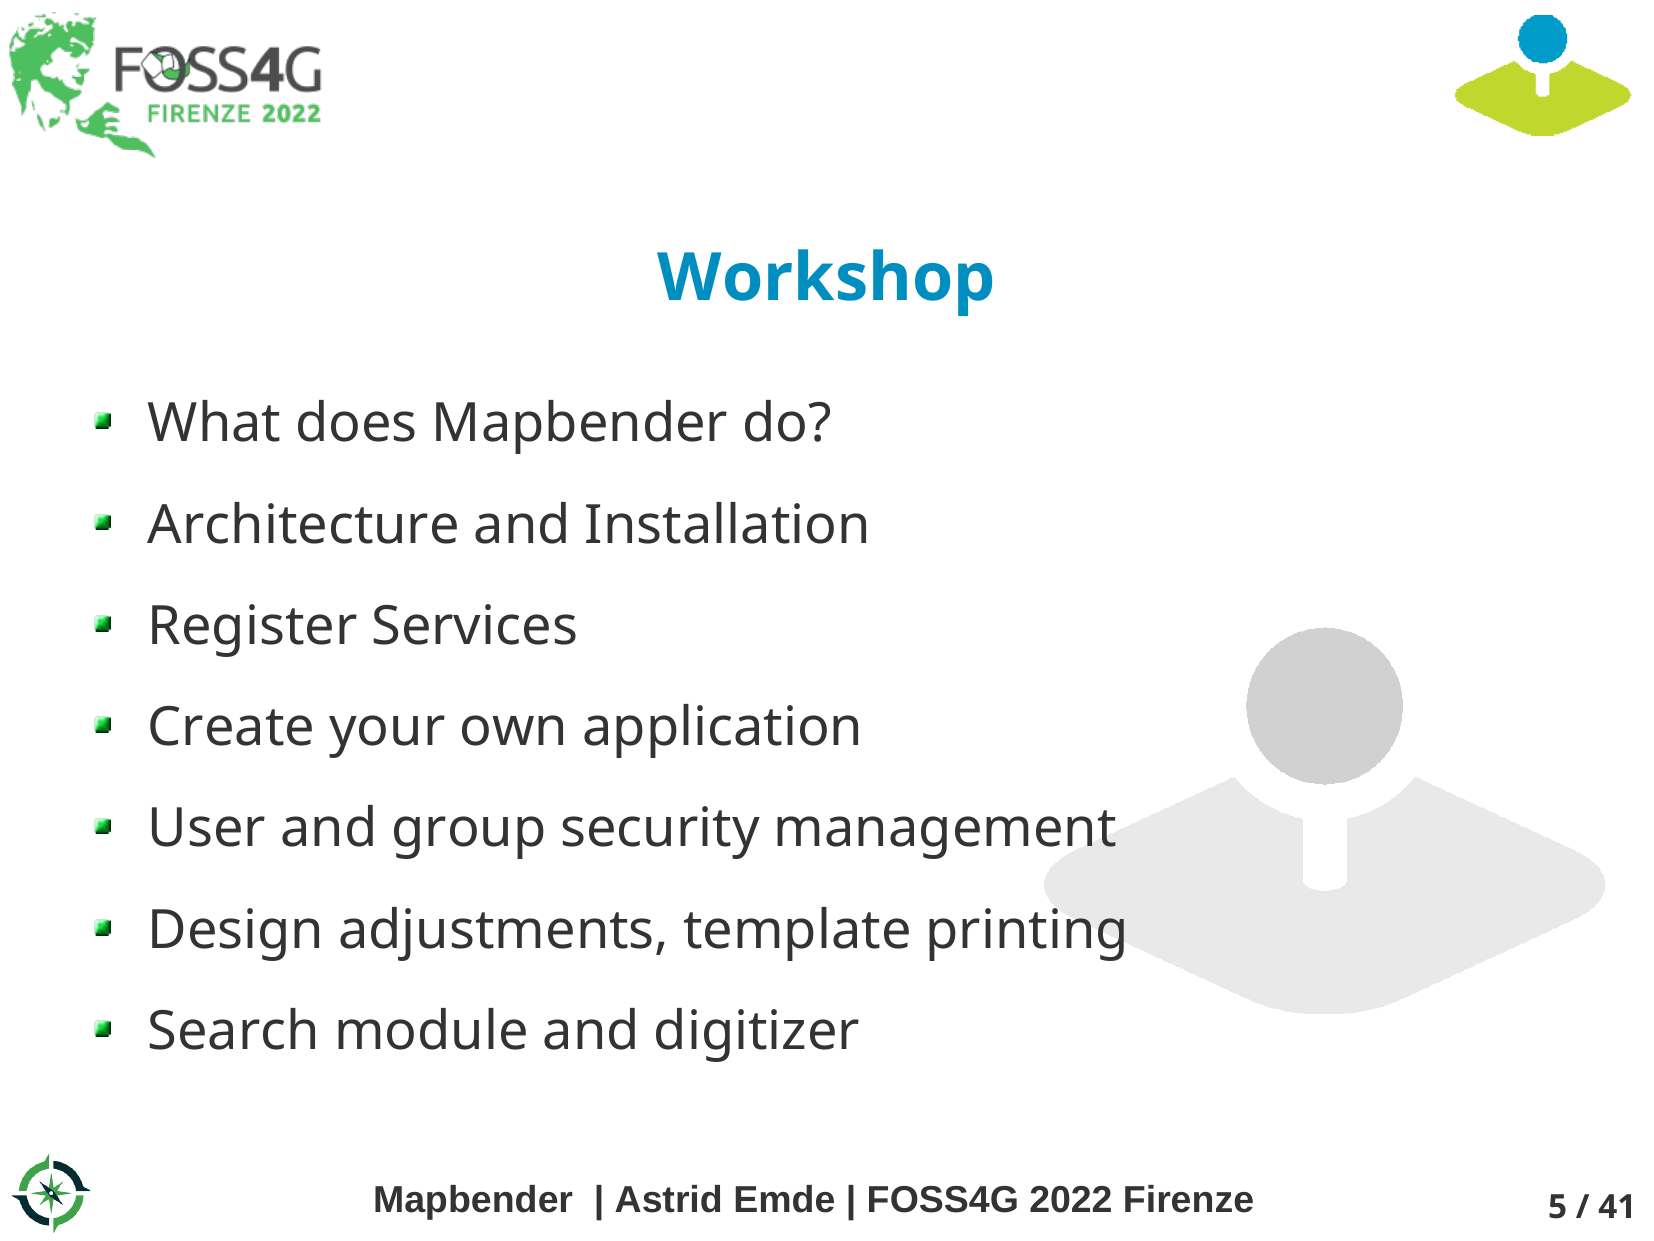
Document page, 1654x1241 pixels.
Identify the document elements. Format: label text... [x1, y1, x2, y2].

picture [1455, 15, 1633, 136]
list What does Mapbender do? Architecture and Installation Register Services Create your own application User and group security management Design adjustments, template printing Search module and digitizer [76, 383, 1565, 1203]
picture [10, 1152, 92, 1234]
picture [0, 12, 376, 158]
title Workshop [82, 200, 1571, 349]
